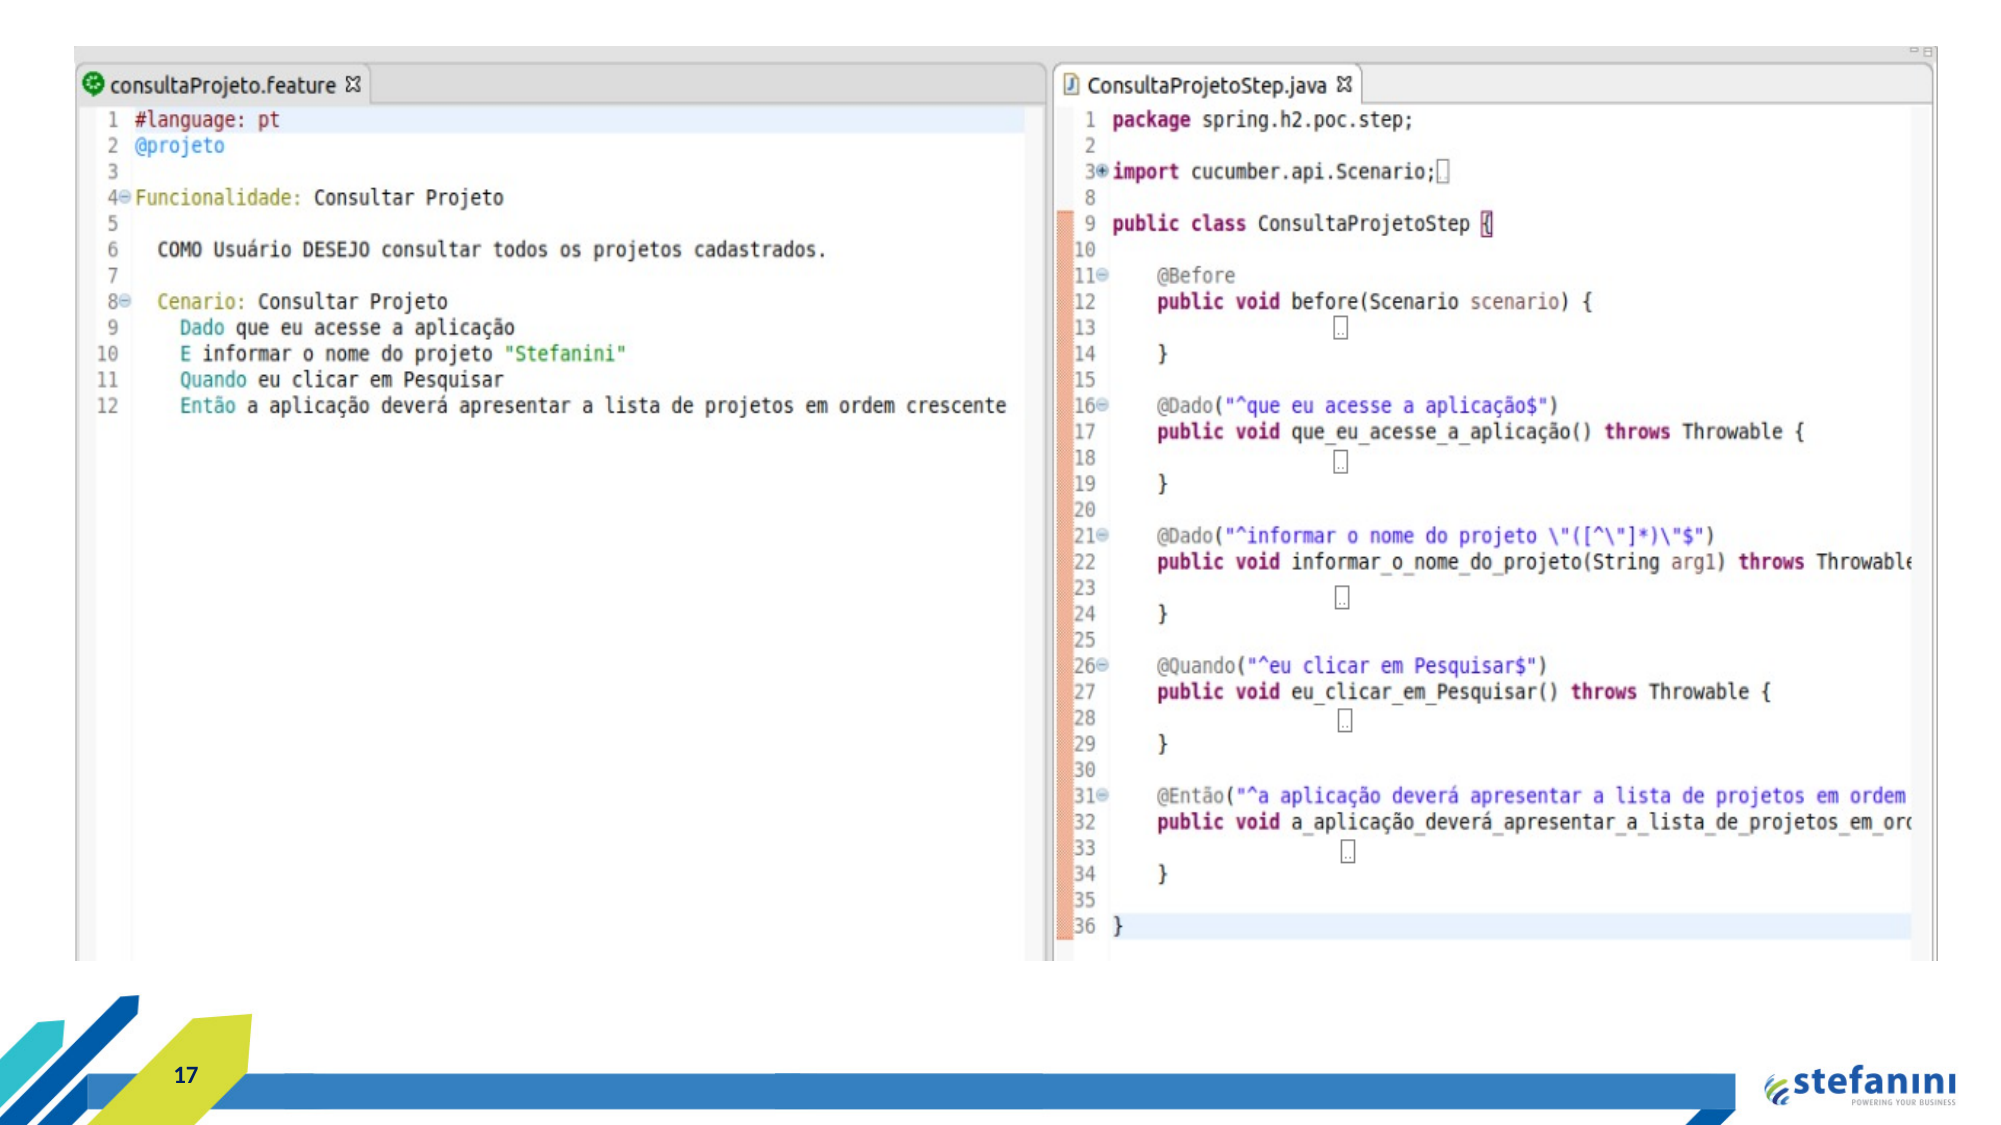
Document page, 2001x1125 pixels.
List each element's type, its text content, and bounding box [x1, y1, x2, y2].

picture [74, 46, 1938, 961]
text_box <number> [158, 1043, 609, 1104]
